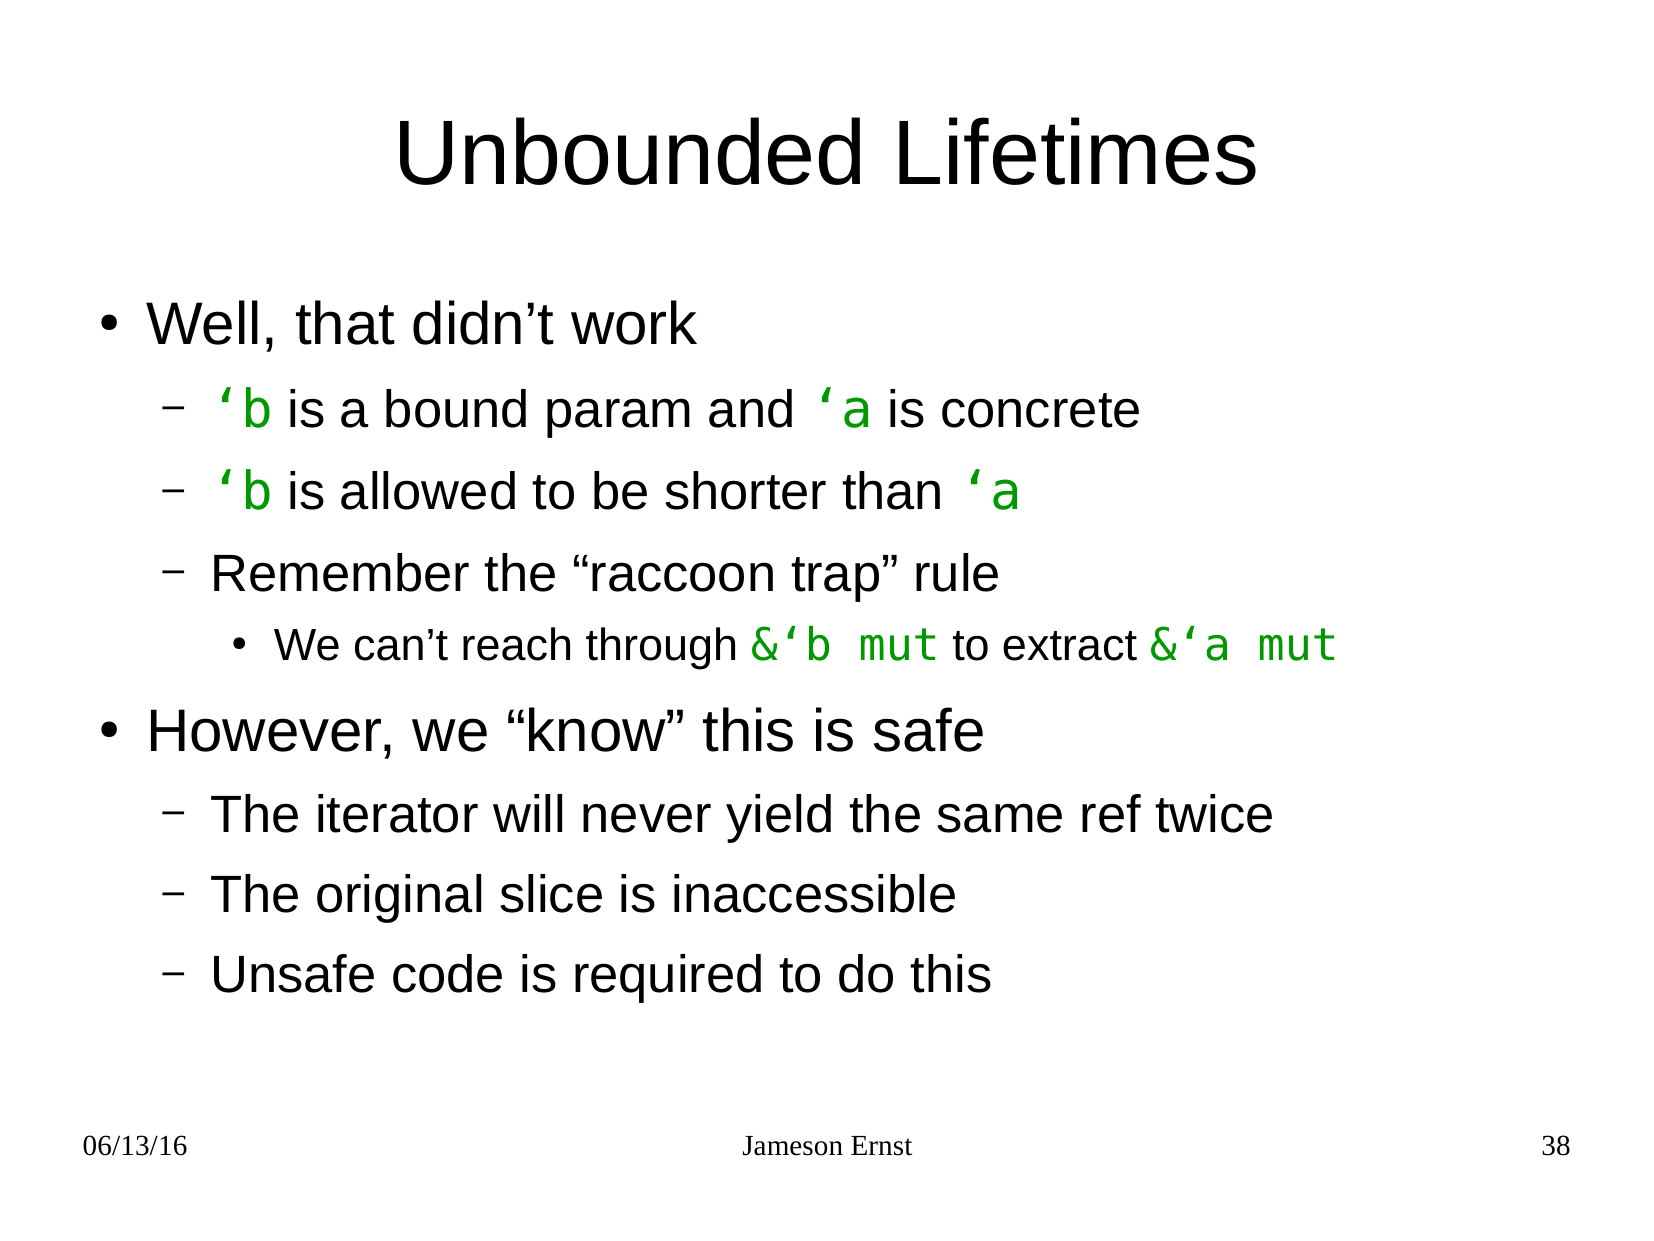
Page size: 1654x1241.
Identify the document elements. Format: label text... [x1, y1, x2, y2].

title Unbounded Lifetimes [82, 49, 1571, 257]
list Well, that didn’t work ‘b is a bound param and ‘a is concrete ‘b is allowed to be shorter than ‘a Remember the “raccoon trap” rule We can’t reach through &‘b mut to extract &‘a mut However, we “know” this is safe The iterator will never yield the same ref twice The original slice is inaccessible Unsafe code is required to do this [82, 290, 1571, 1010]
